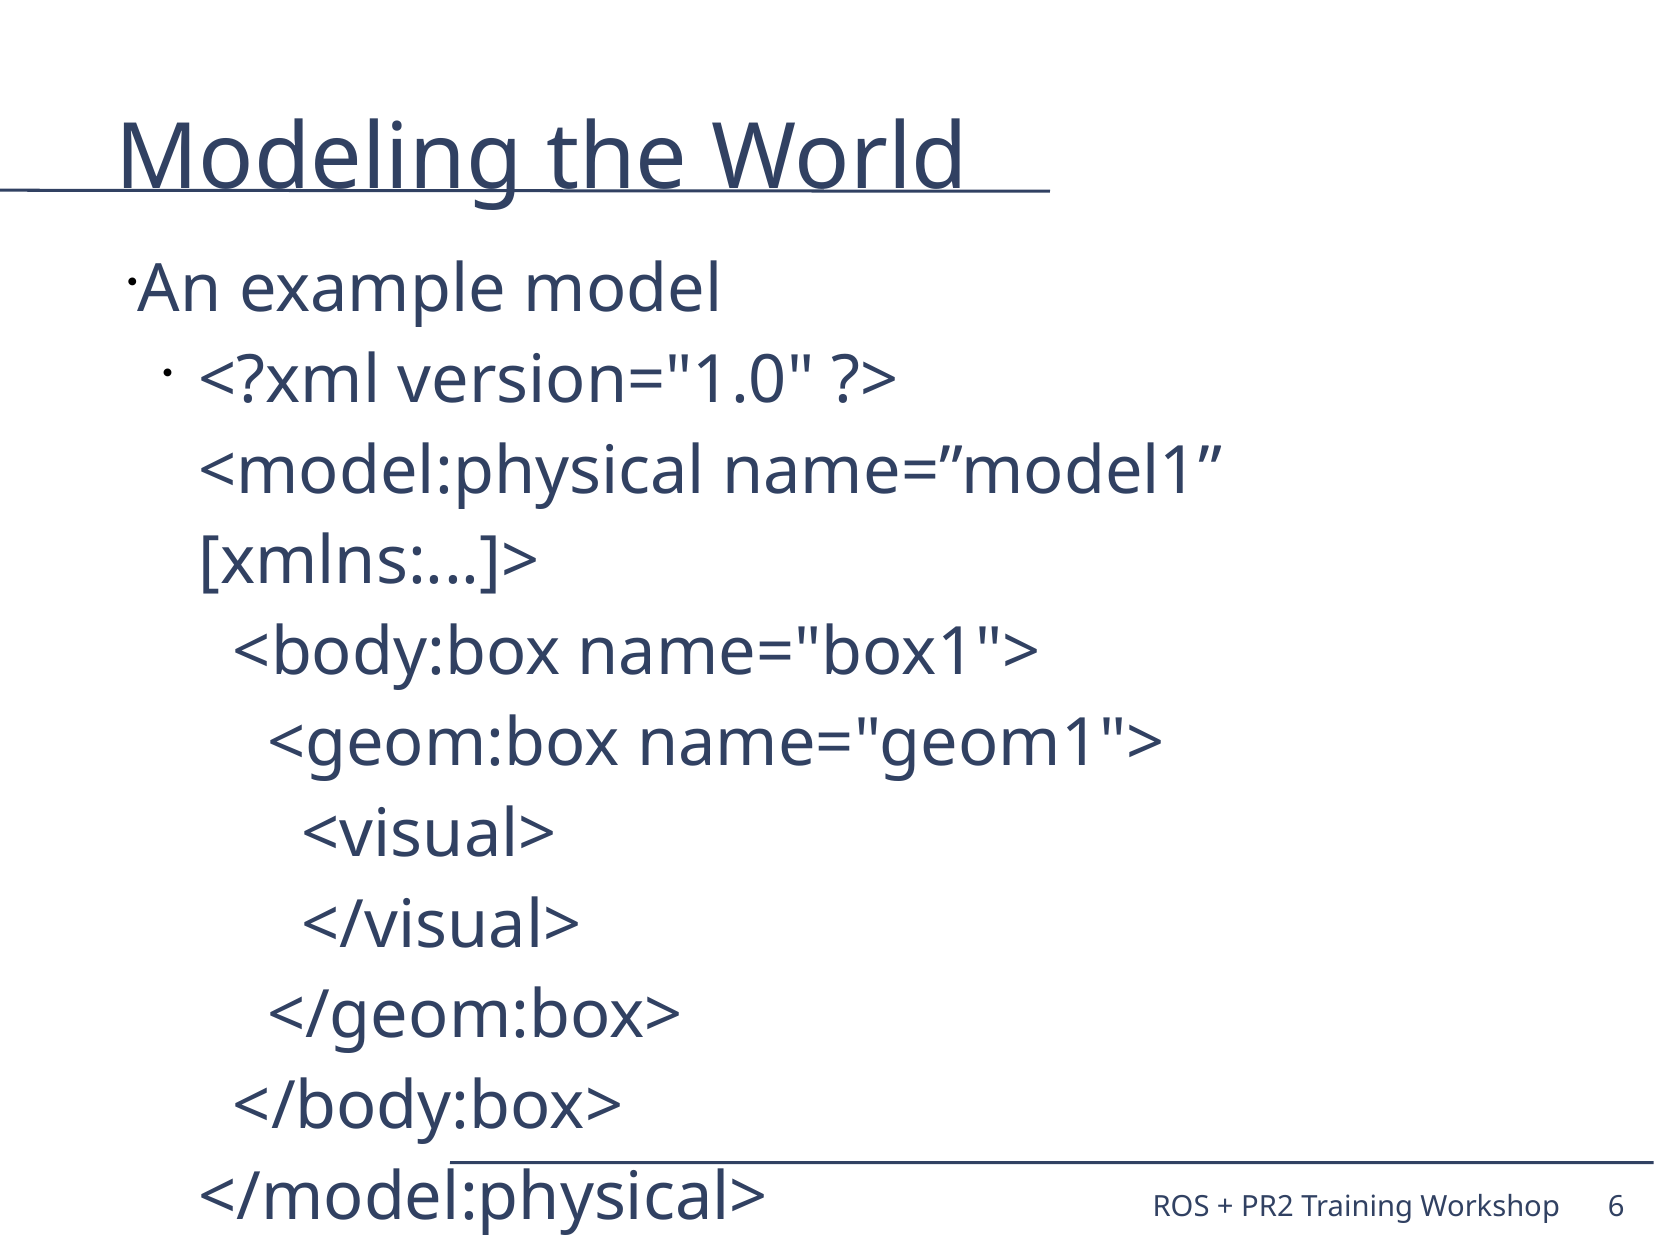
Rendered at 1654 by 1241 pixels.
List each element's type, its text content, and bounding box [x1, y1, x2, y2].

text_box An example model <?xml version="1.0" ?> <model:physical name=”model1” [xmlns:...]> <body:box name="box1"> <geom:box name="geom1"> <visual> </visual> </geom:box> </body:box> </model:physical> [112, 232, 1538, 1104]
title Modeling the World [82, 49, 1571, 257]
